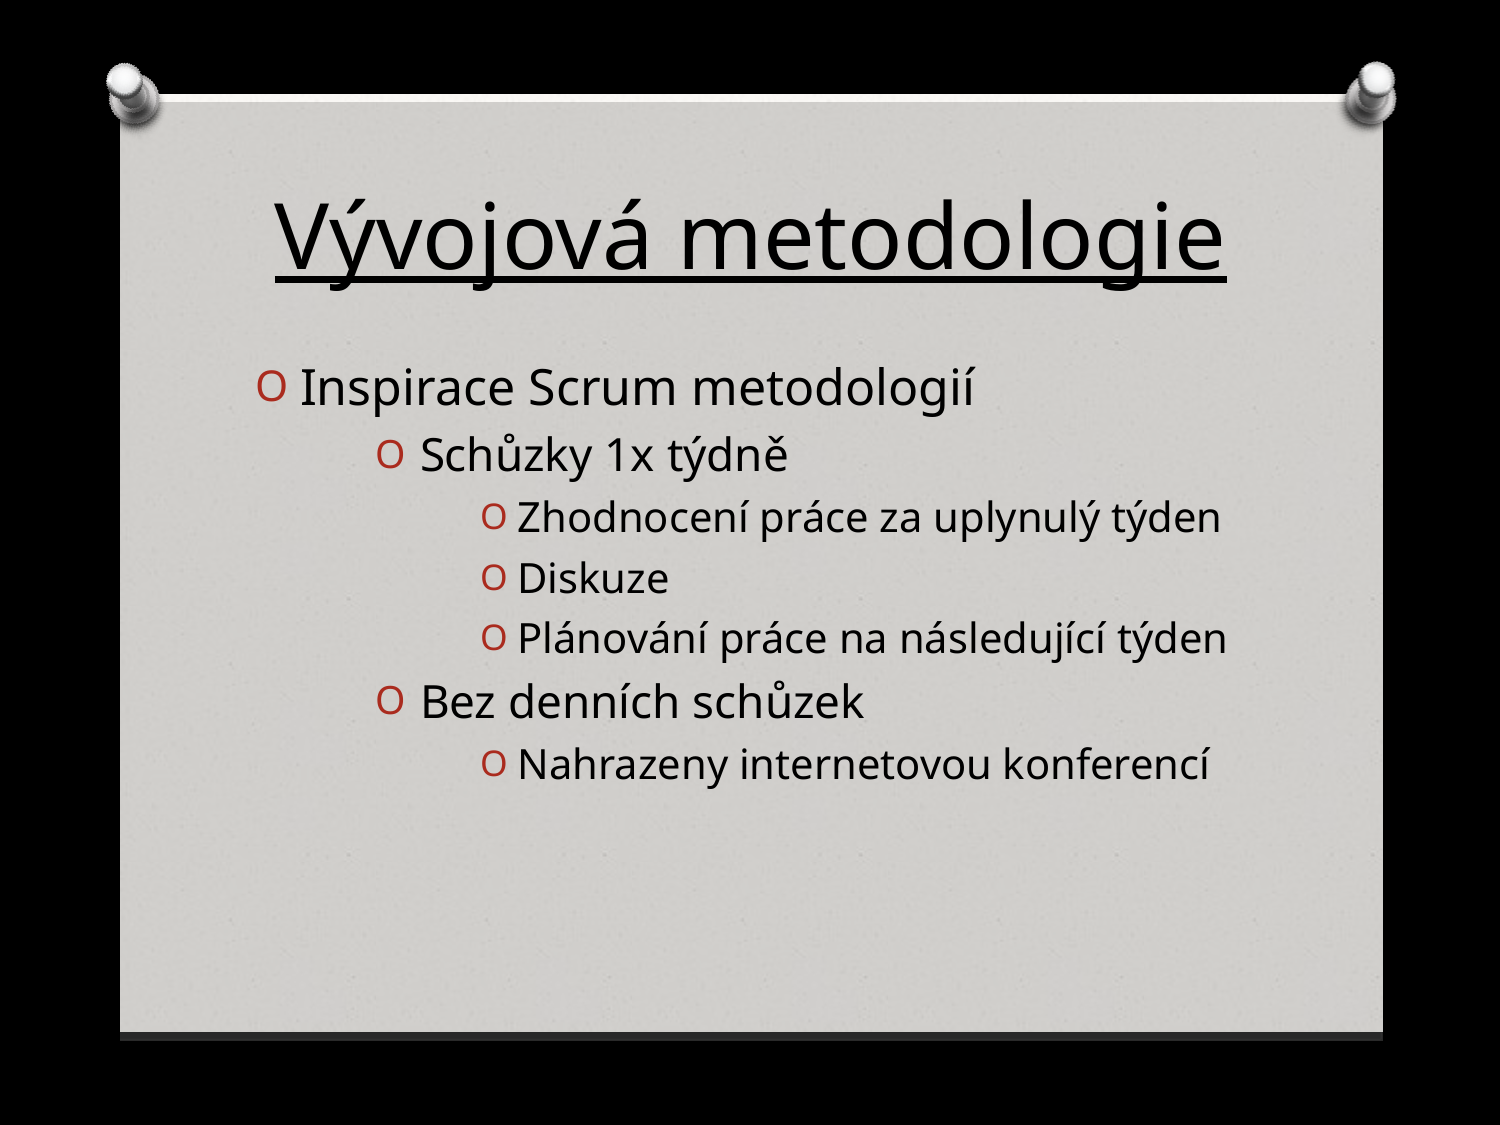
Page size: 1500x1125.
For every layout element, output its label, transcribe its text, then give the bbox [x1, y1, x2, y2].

list Inspirace Scrum metodologií Schůzky 1x týdně Zhodnocení práce za uplynulý týden Diskuze Plánování práce na následující týden Bez denních schůzek Nahrazeny internetovou konferencí [240, 347, 1257, 1012]
title Vývojová metodologie [179, 134, 1323, 332]
